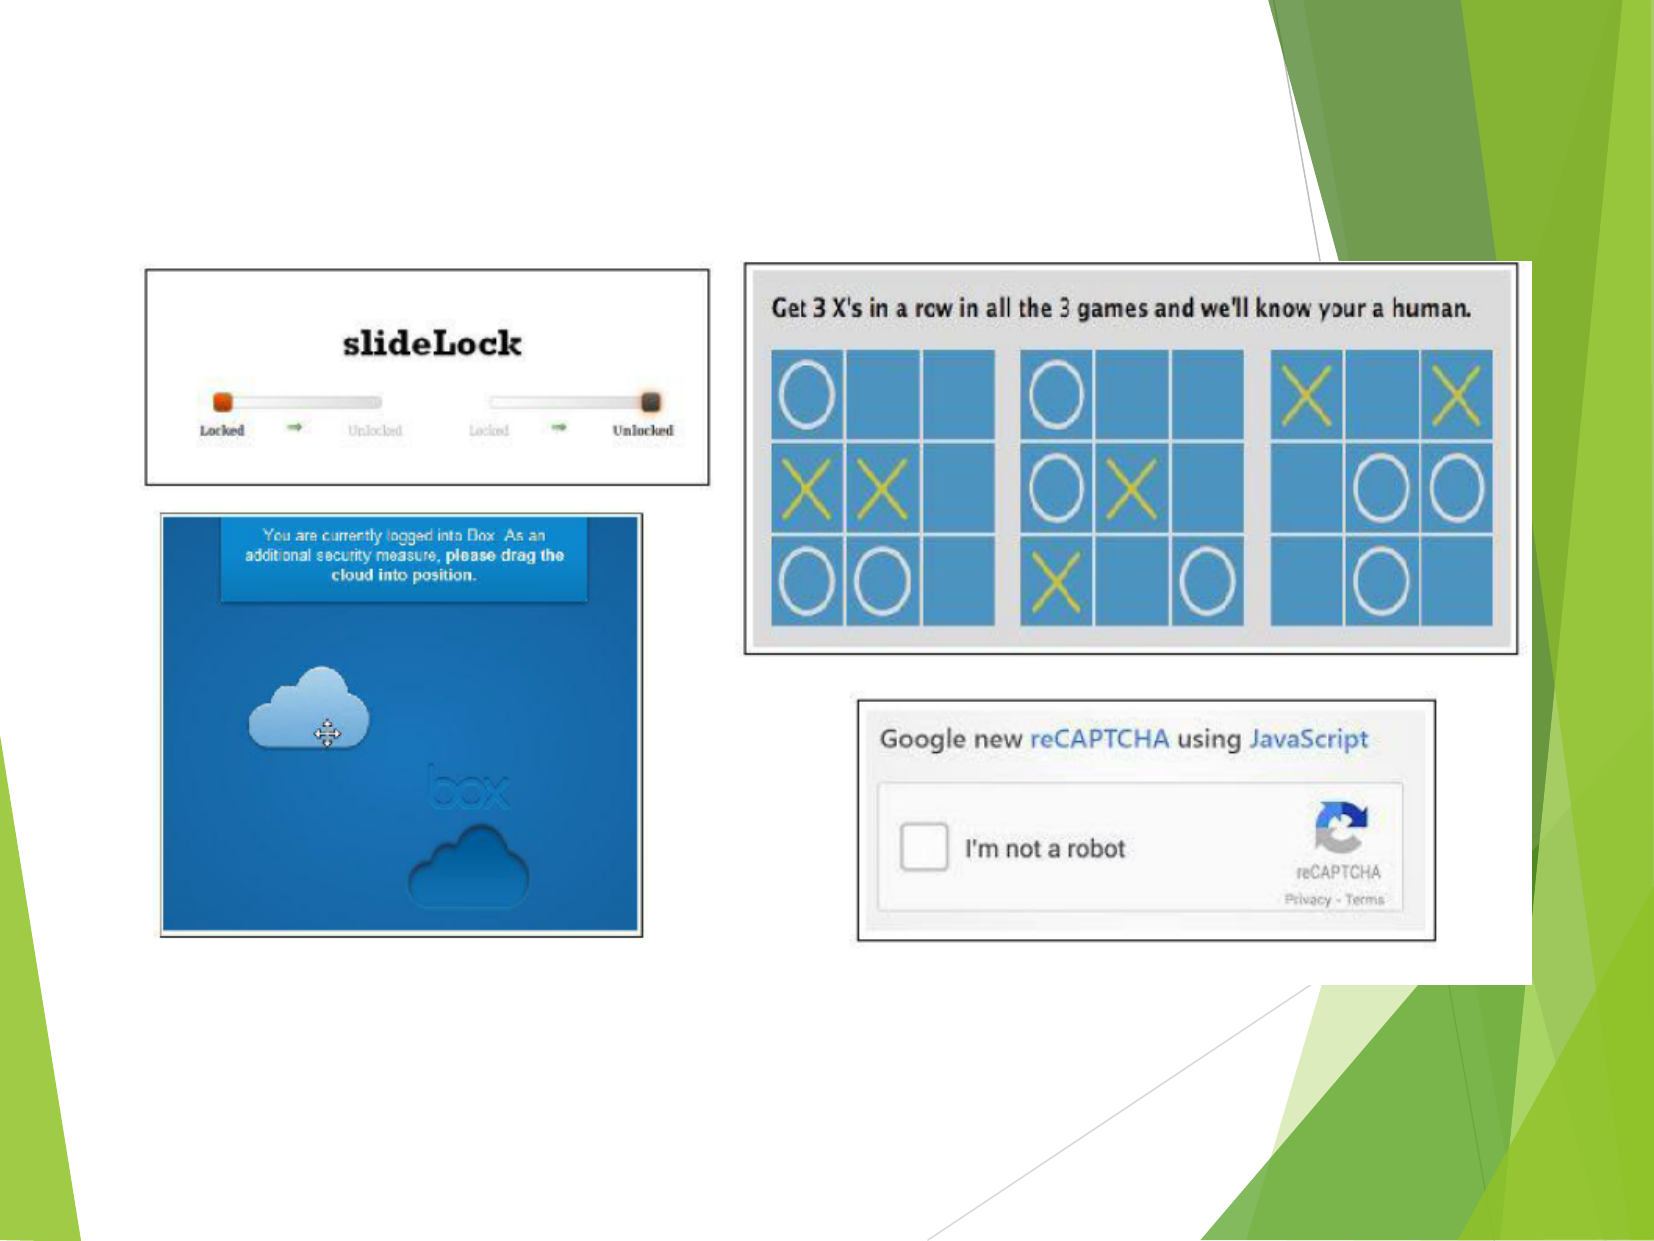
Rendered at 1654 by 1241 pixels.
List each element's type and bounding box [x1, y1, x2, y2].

picture [129, 261, 1532, 985]
